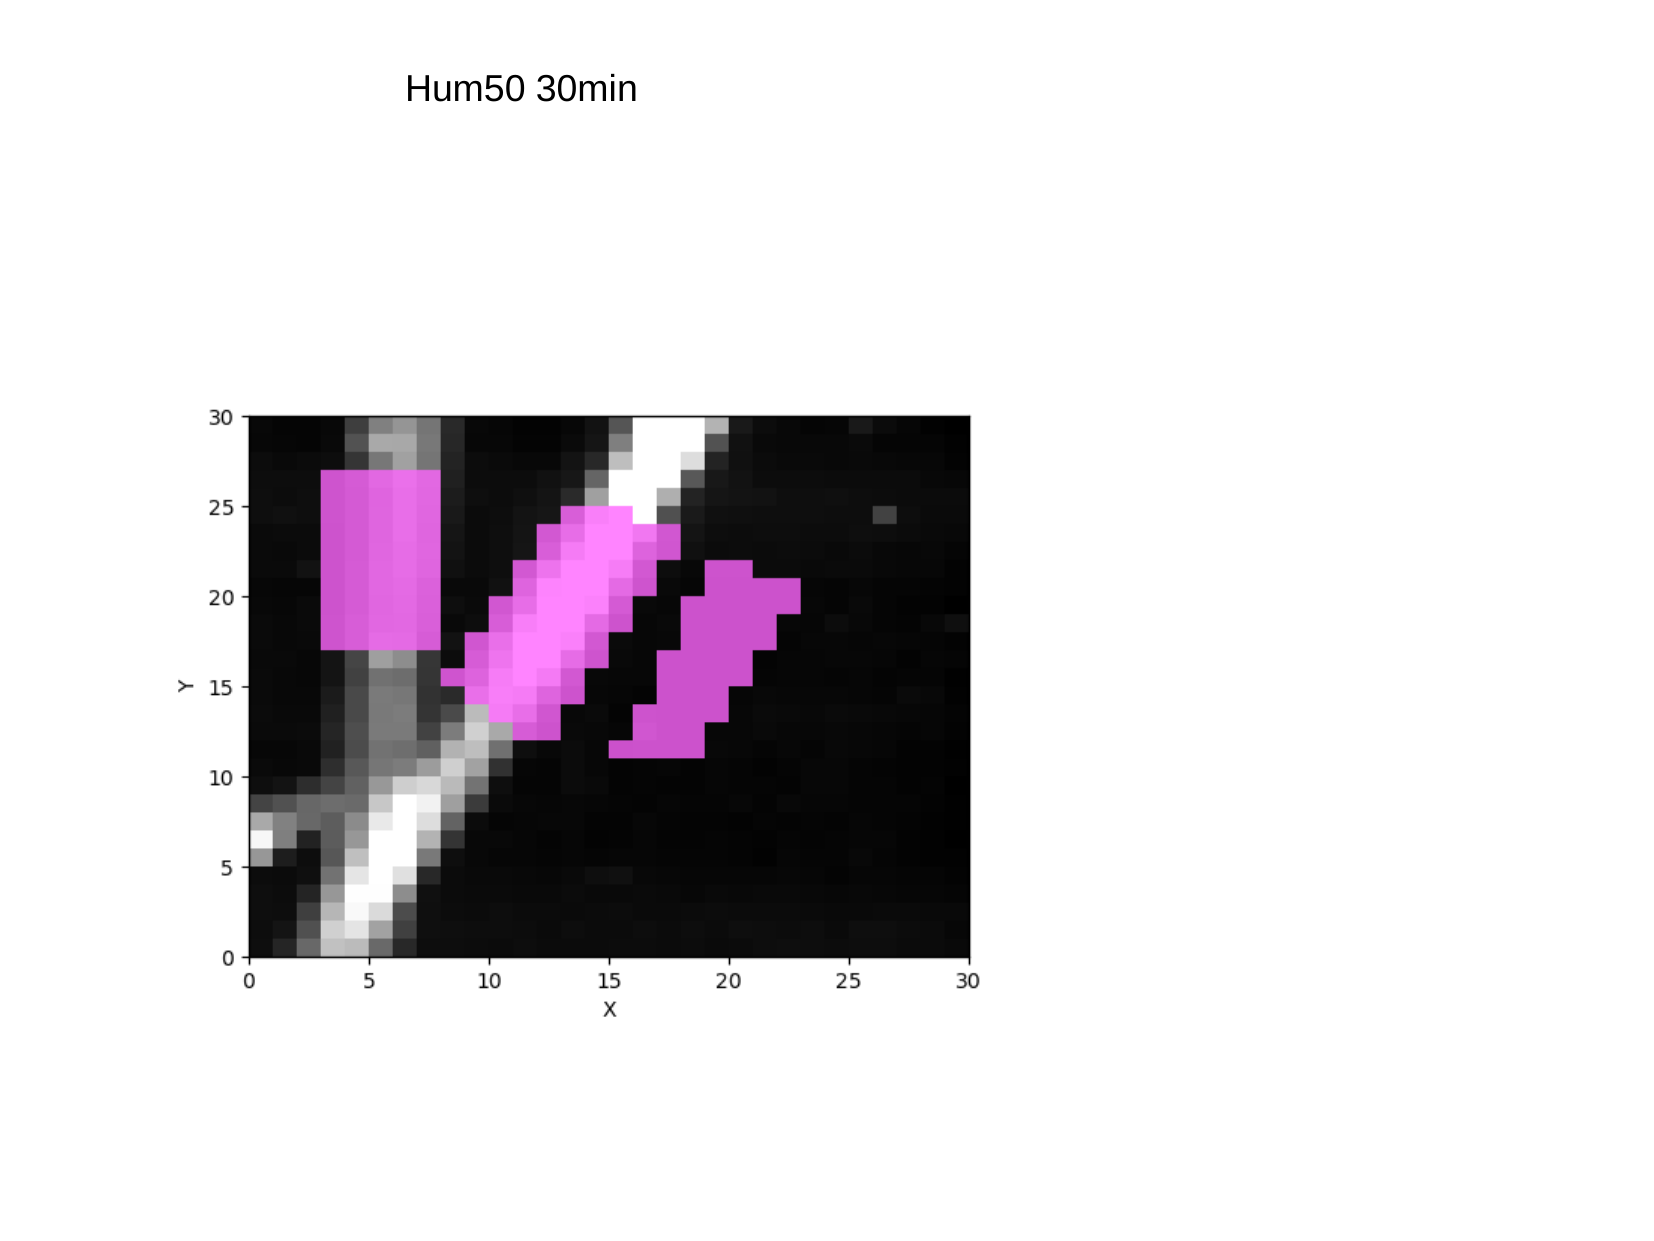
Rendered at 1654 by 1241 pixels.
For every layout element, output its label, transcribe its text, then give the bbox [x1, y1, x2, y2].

text_box Hum50 30min [390, 60, 653, 117]
picture [105, 344, 1065, 1065]
